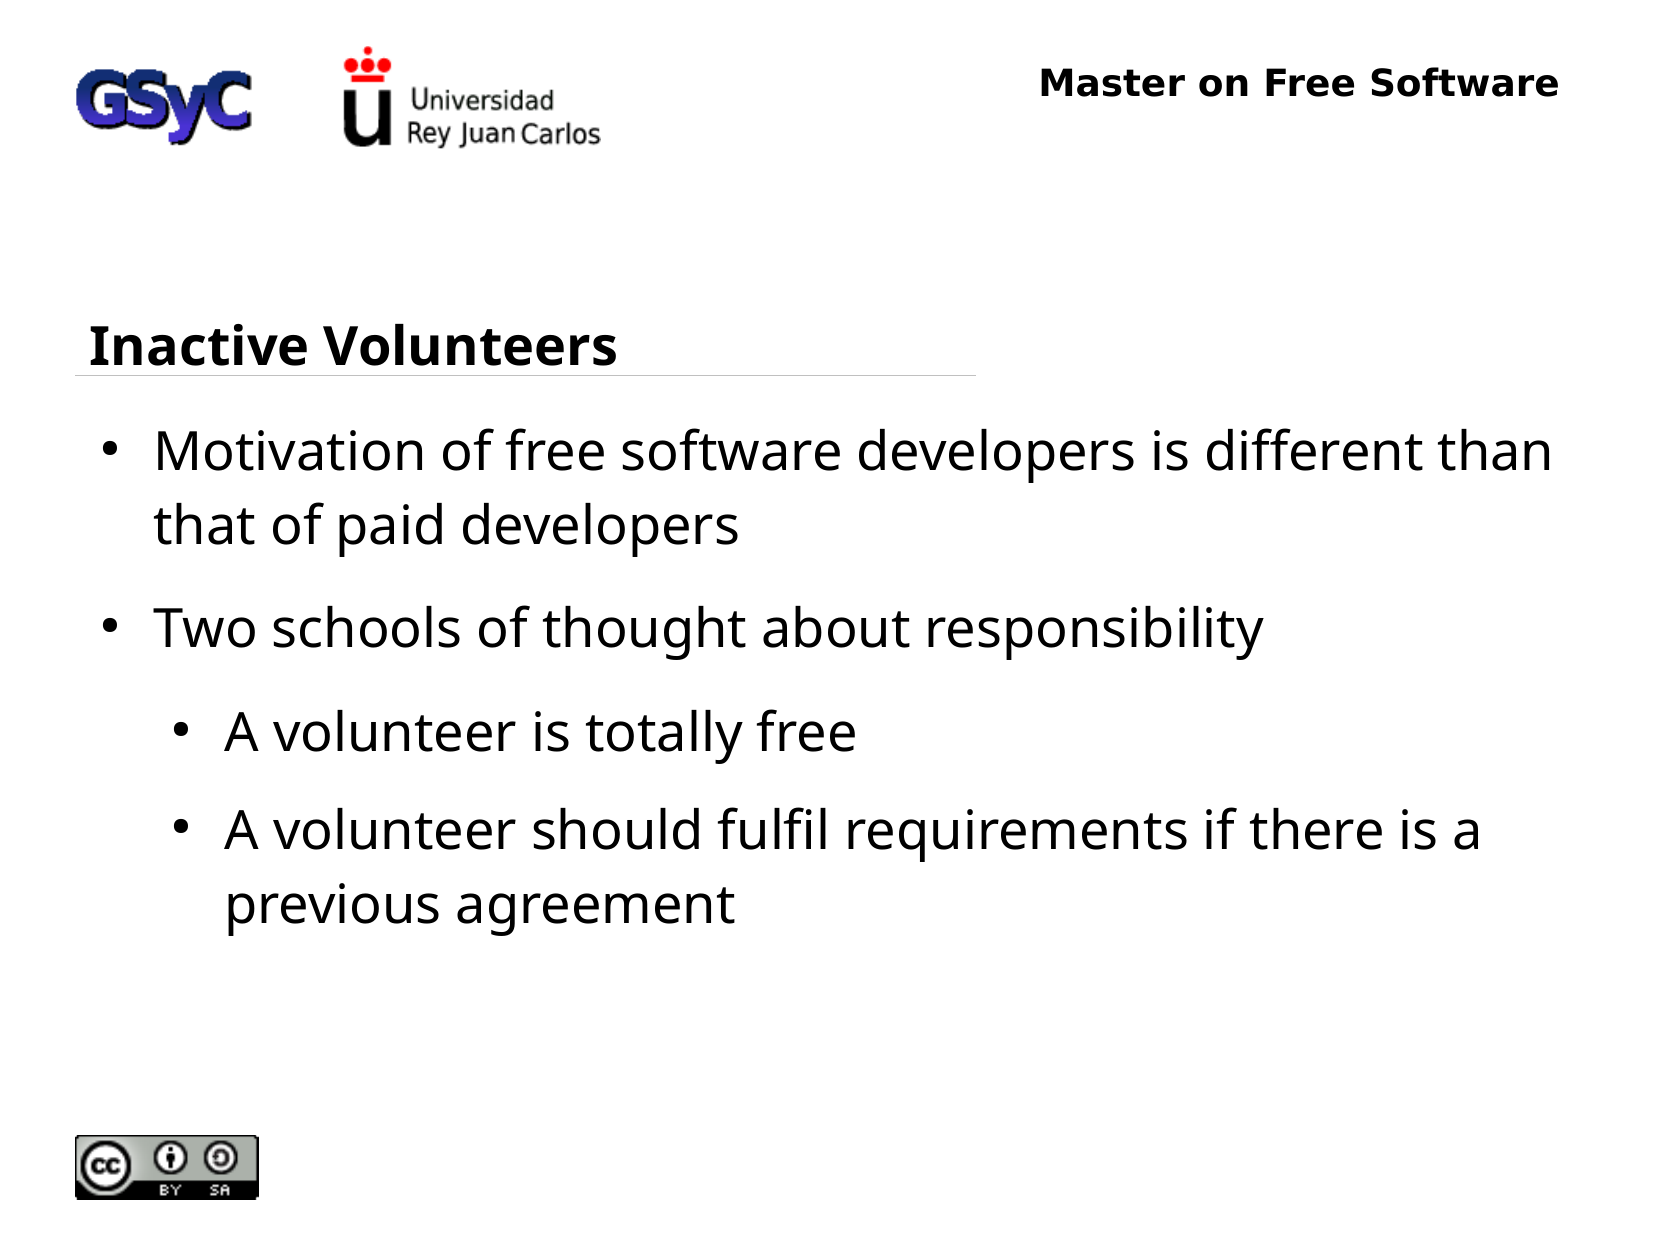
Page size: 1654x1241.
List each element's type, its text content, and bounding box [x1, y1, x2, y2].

picture [75, 46, 601, 150]
list Motivation of free software developers is different than that of paid developers Two schools of thought about responsibility A volunteer is totally free A volunteer should fulfil requirements if there is a previous agreement [82, 412, 1571, 1109]
text_box [75, 412, 1576, 1163]
picture [75, 1163, 259, 1200]
text_box Inactive Volunteers [75, 300, 1538, 381]
